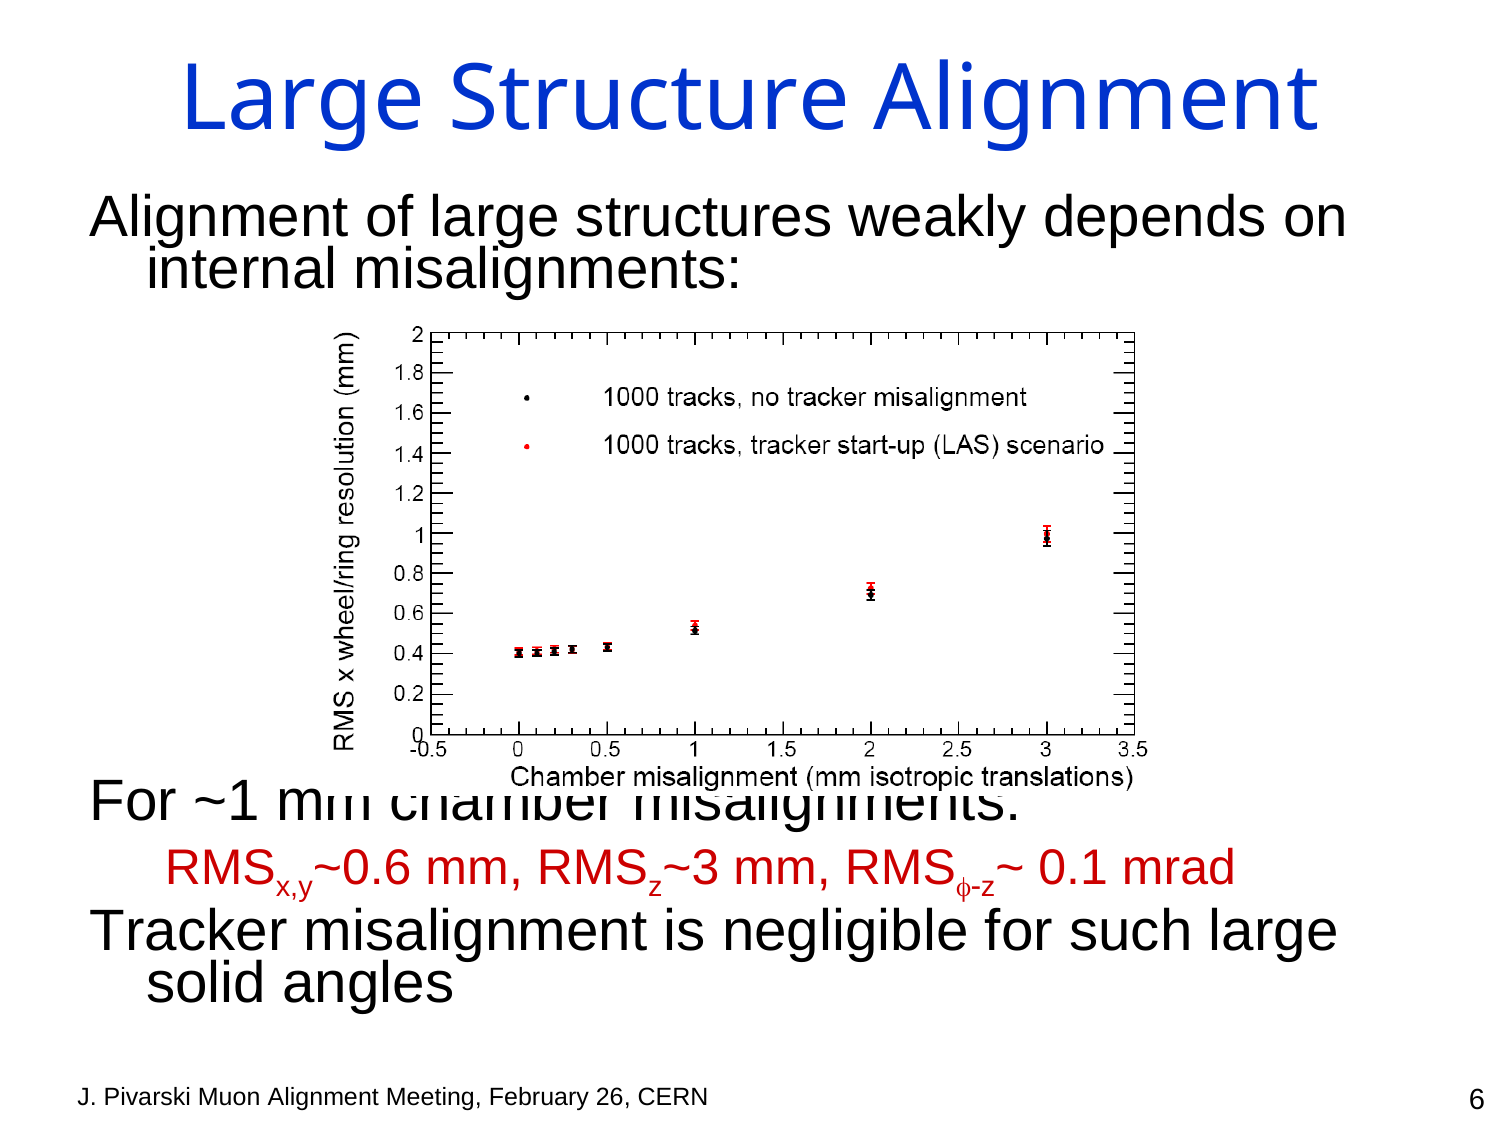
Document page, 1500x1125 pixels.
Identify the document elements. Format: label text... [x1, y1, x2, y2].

picture [324, 312, 1155, 796]
title Large Structure Alignment [75, 0, 1426, 187]
list Alignment of large structures weakly depends on internal misalignments: For ~1 mm chamber misalignments: RMSx,y~0.6 mm, RMSz~3 mm, RMSz~ 0.1 mrad Tracker misalignment is negligible for such large solid angles [75, 187, 1426, 1088]
